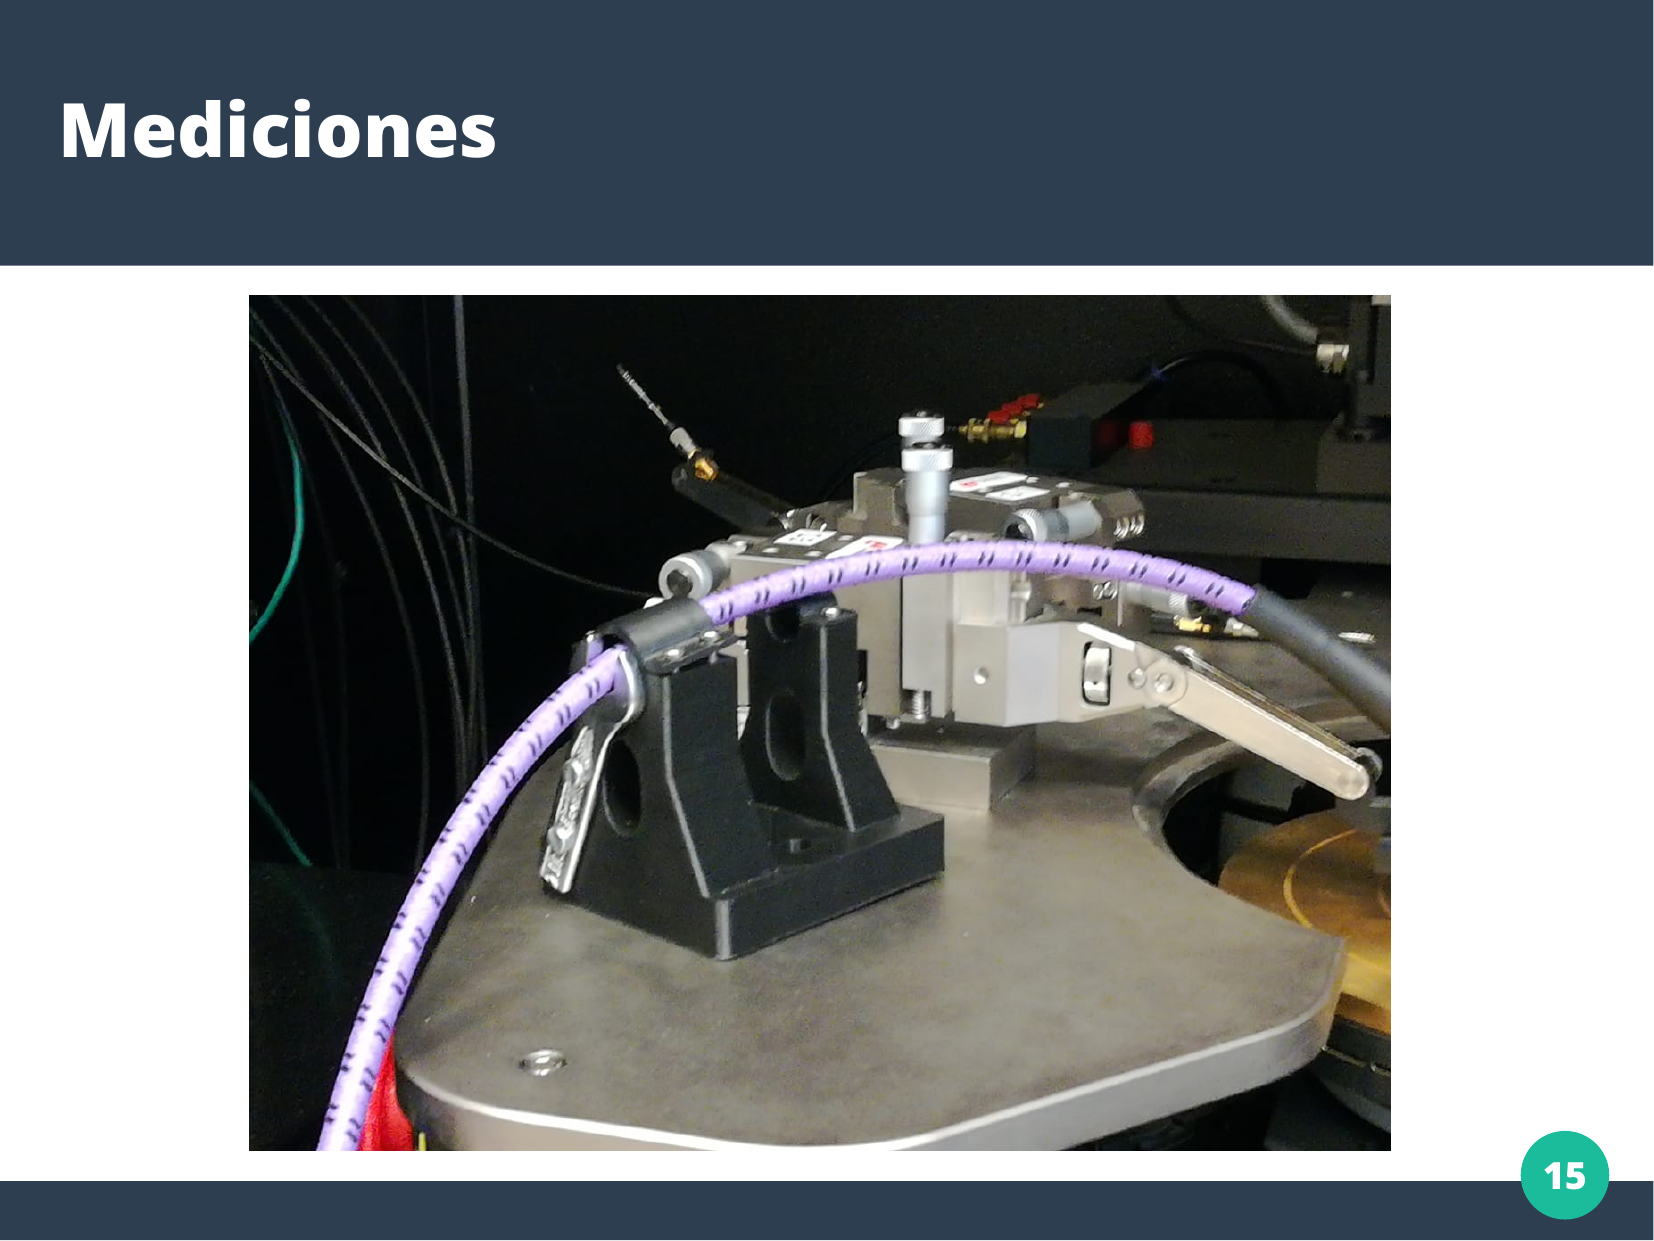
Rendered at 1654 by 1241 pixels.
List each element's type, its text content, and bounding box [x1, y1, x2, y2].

picture [249, 295, 1391, 1151]
title Mediciones [59, 49, 1595, 207]
